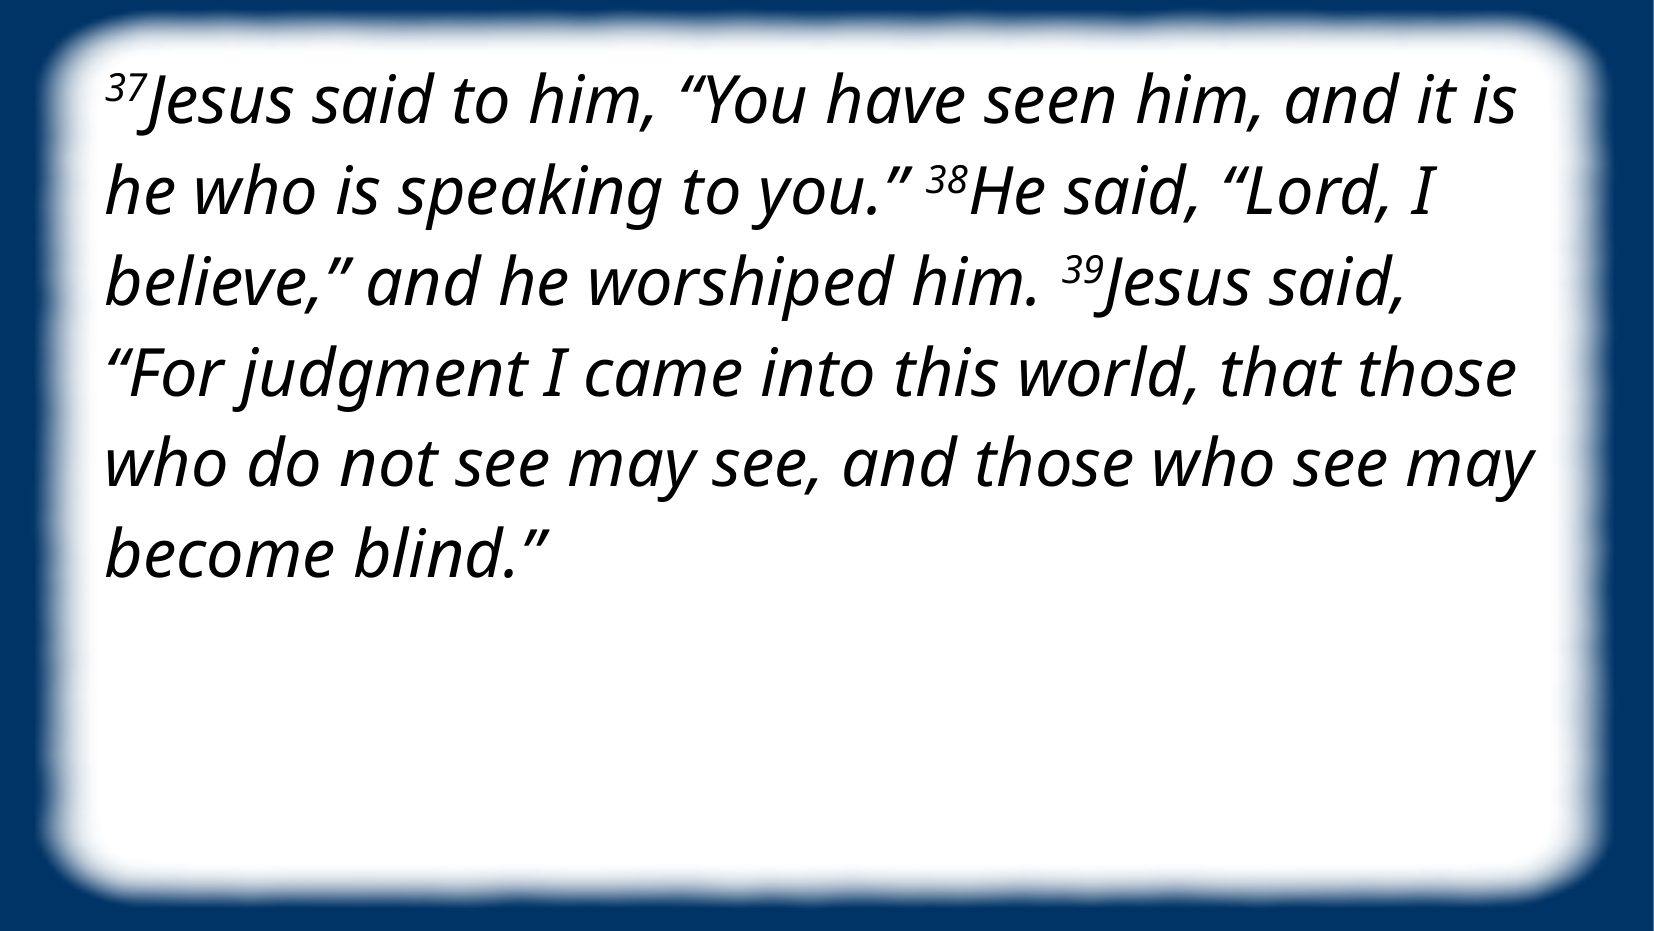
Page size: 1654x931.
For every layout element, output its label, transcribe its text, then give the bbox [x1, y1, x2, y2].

picture [0, 0, 1654, 931]
text_box 37Jesus said to him, “You have seen him, and it is he who is speaking to you.” 38He said, “Lord, I believe,” and he worshiped him. 39Jesus said, “For judgment I came into this world, that those who do not see may see, and those who see may become blind.” [90, 45, 1561, 593]
